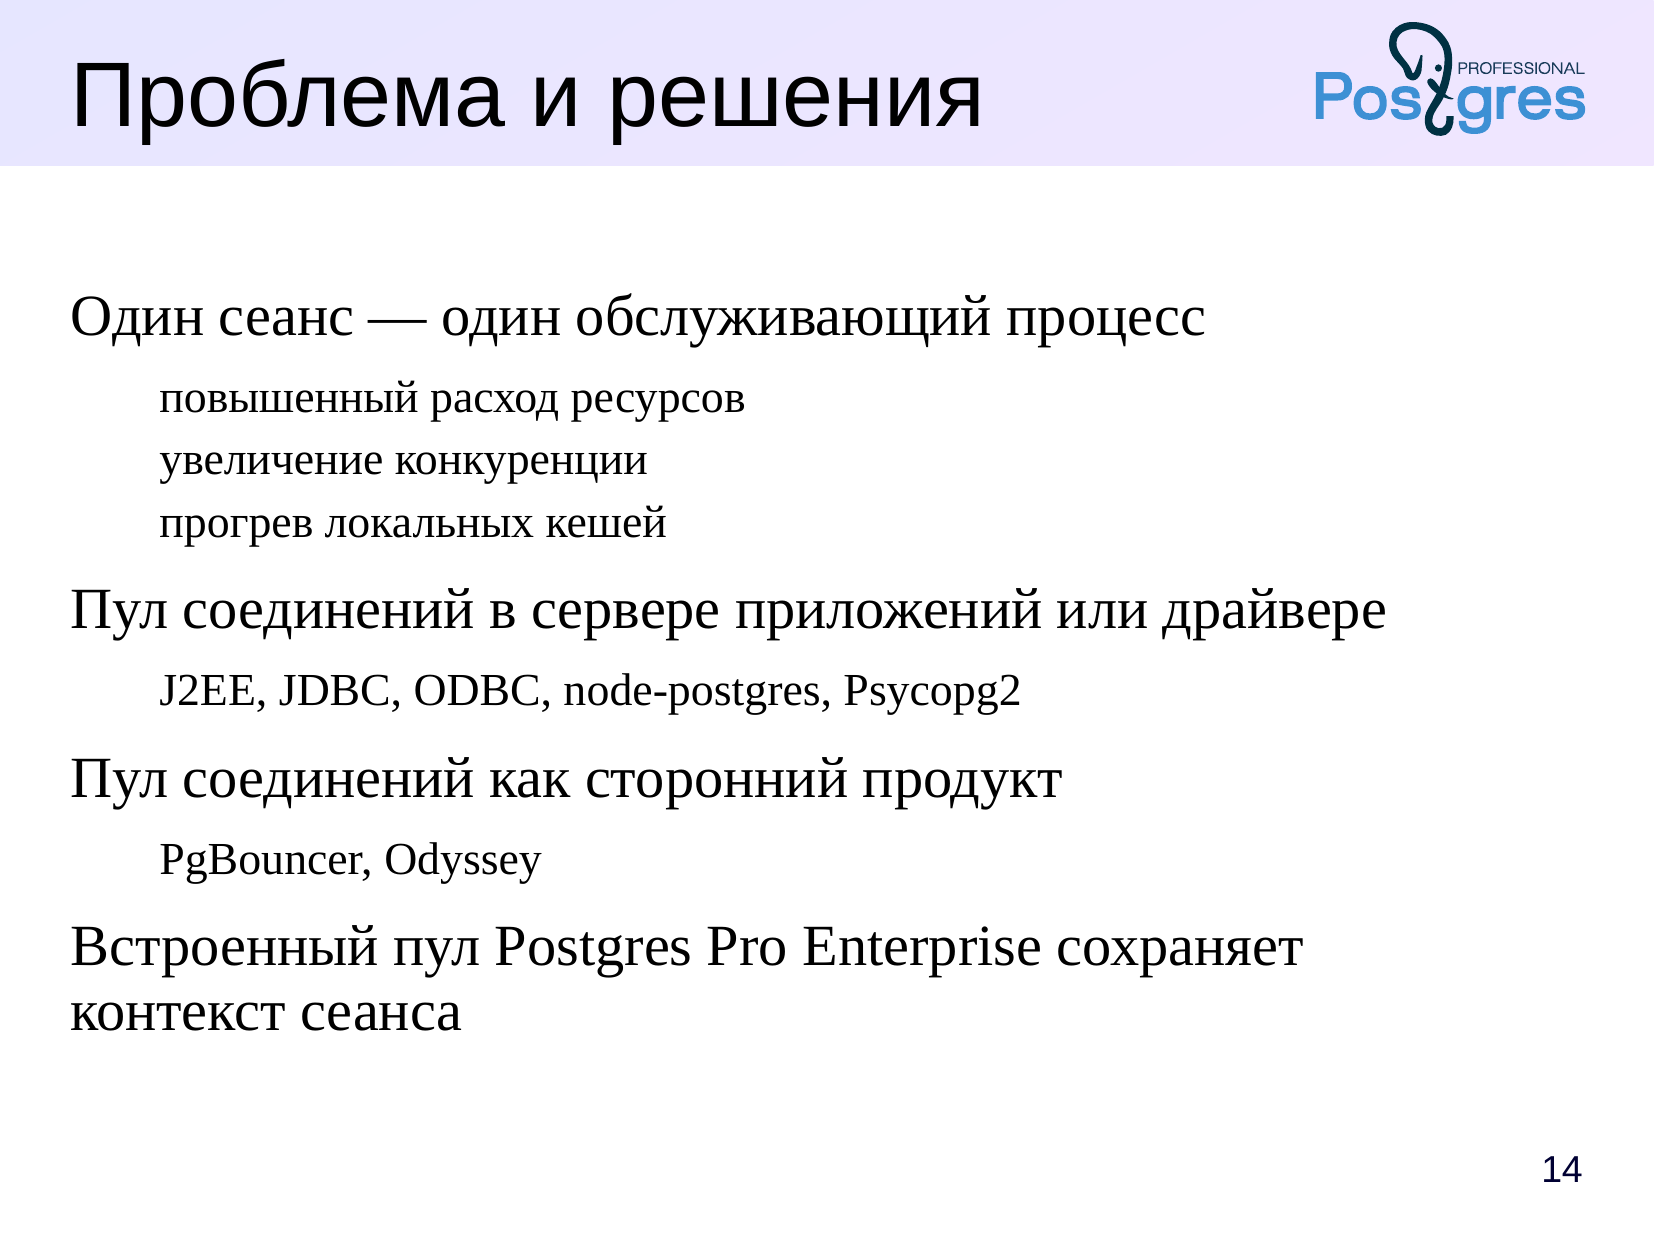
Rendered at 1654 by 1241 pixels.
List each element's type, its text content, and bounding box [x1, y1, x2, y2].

title Проблема и решения [70, 43, 1241, 147]
list Один сеанс — один обслуживающий процесс повышенный расход ресурсов увеличение конкуренции прогрев локальных кешей Пул соединений в сервере приложений или драйвере J2EE, JDBC, ODBC, node-postgres, Psycopg2 Пул соединений как сторонний продукт PgBouncer, Odyssey Встроенный пул Postgres Pro Enterprise сохраняет контекст сеанса [70, 283, 1583, 1134]
